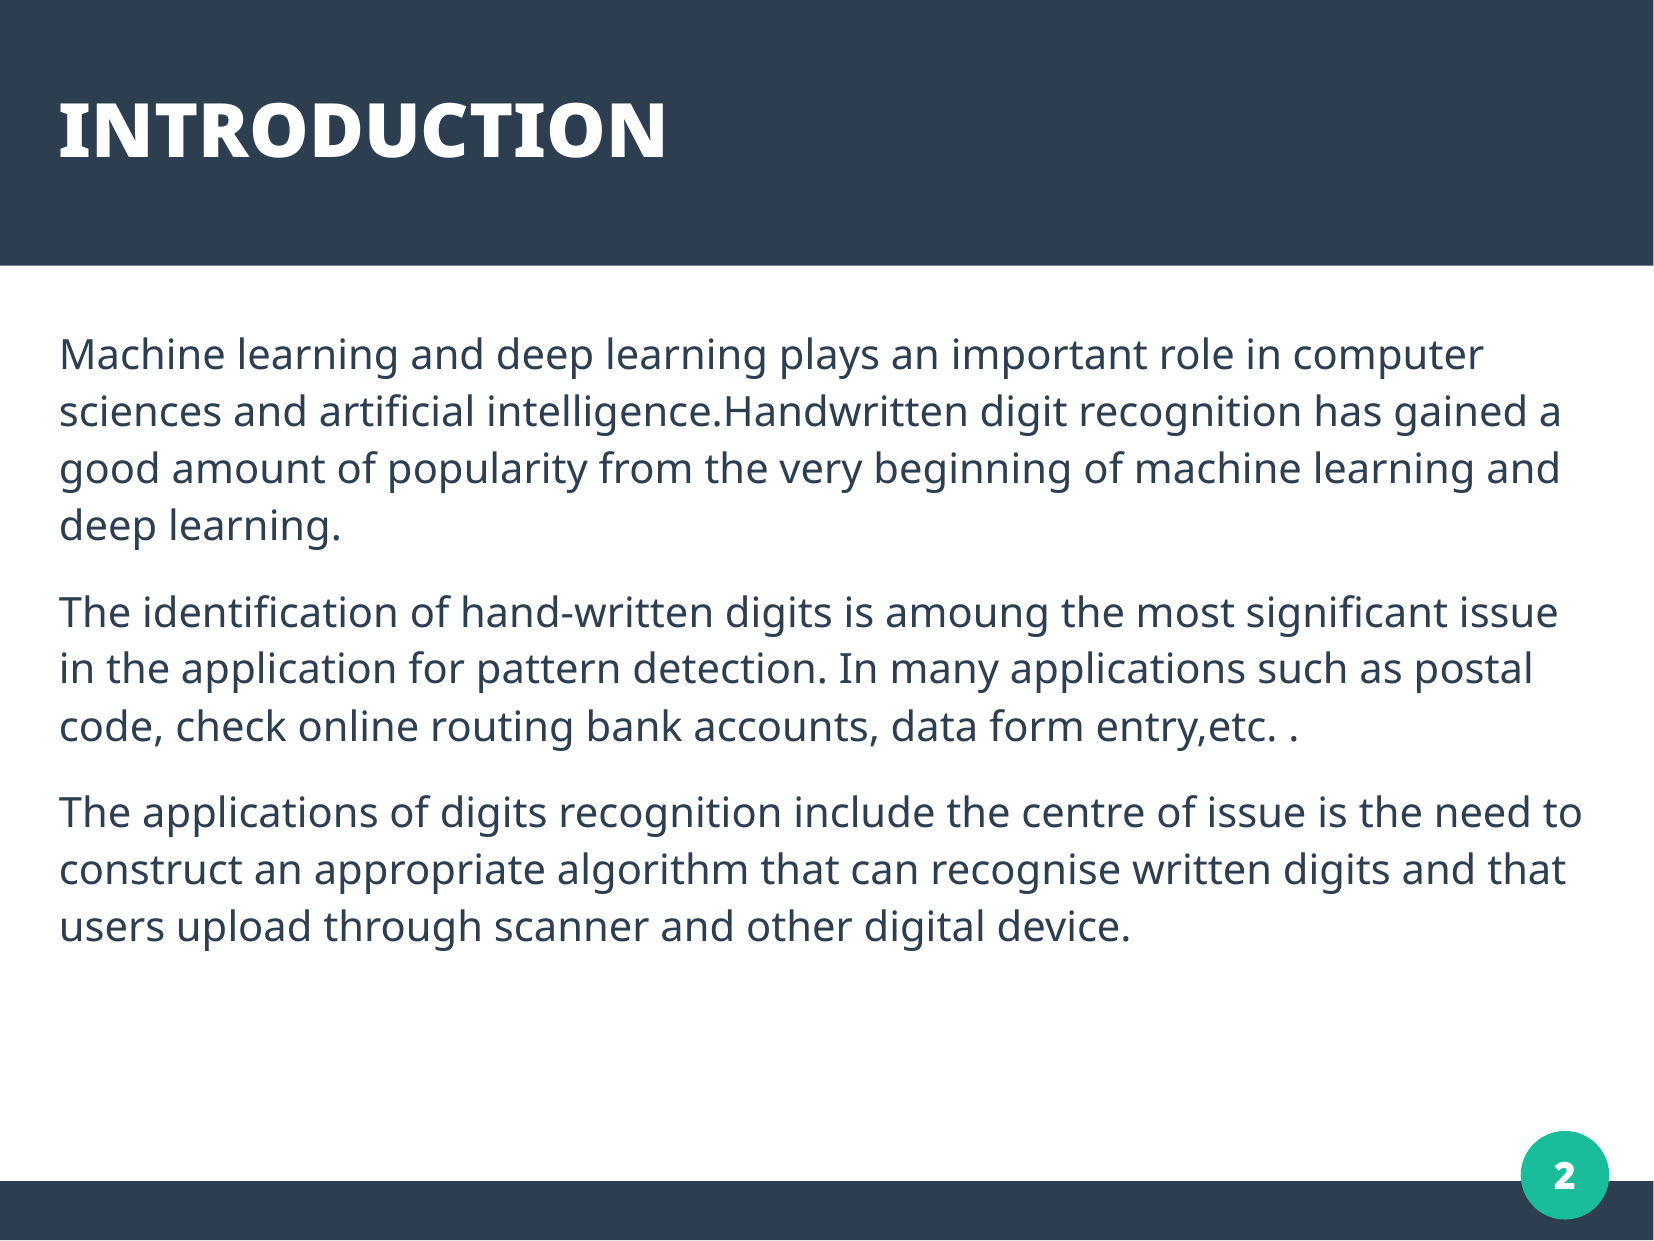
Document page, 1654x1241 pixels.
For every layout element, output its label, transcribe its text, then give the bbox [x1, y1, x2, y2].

list Machine learning and deep learning plays an important role in computer sciences and artificial intelligence.Handwritten digit recognition has gained a good amount of popularity from the very beginning of machine learning and deep learning. The identification of hand-written digits is amoung the most significant issue in the application for pattern detection. In many applications such as postal code, check online routing bank accounts, data form entry,etc. . The applications of digits recognition include the centre of issue is the need to construct an appropriate algorithm that can recognise written digits and that users upload through scanner and other digital device. [59, 324, 1595, 1152]
title INTRODUCTION [59, 49, 1595, 207]
